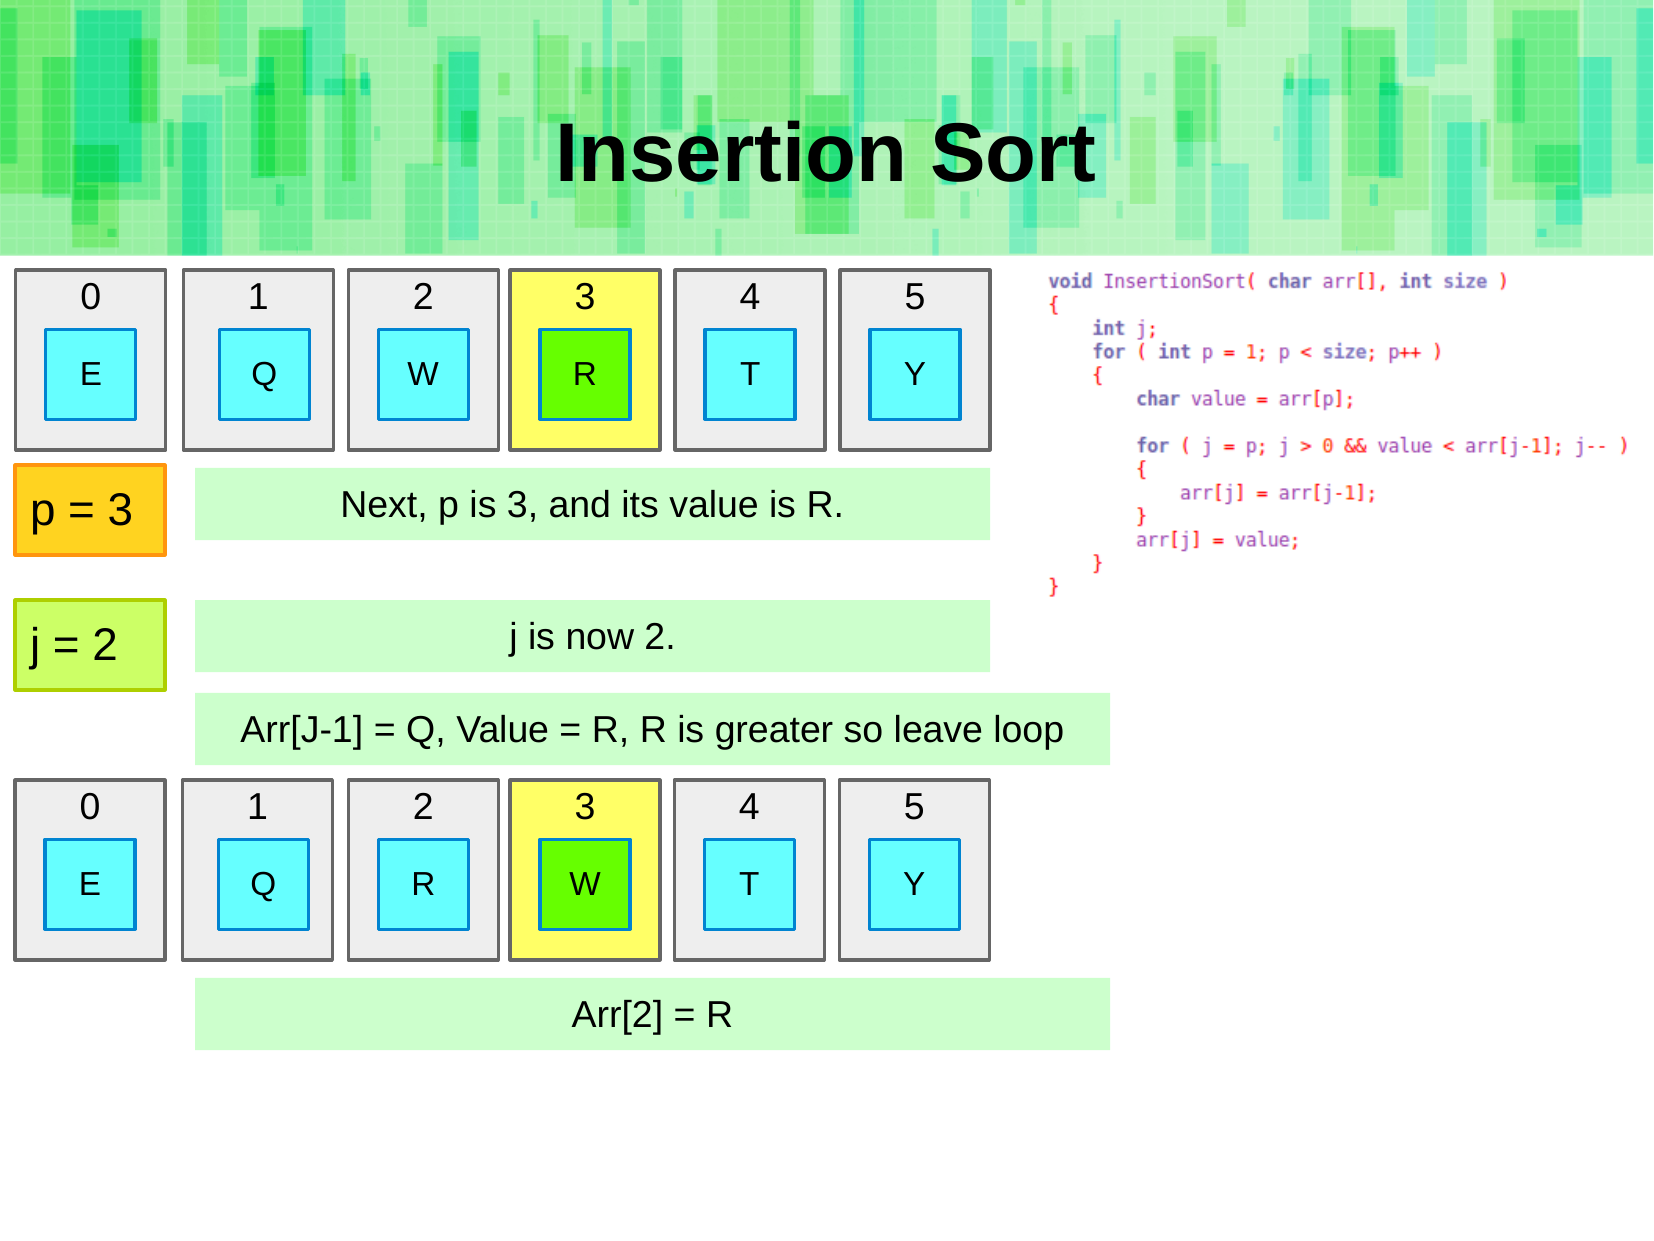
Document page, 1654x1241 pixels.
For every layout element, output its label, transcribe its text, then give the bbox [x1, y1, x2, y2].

picture [0, 0, 1654, 1241]
text_box 4 [674, 780, 825, 961]
text_box j = 2 [15, 600, 166, 691]
text_box T [704, 839, 795, 930]
text_box Arr[2] = R [195, 977, 1111, 1051]
text_box R [378, 839, 469, 930]
text_box T [705, 329, 796, 420]
text_box W [540, 839, 631, 930]
text_box 5 [839, 780, 990, 961]
text_box 2 [348, 270, 499, 451]
text_box 1 [182, 780, 333, 961]
text_box W [378, 329, 469, 420]
text_box Next, p is 3, and its value is R. [195, 467, 991, 541]
text_box Q [218, 839, 309, 930]
text_box 2 [348, 780, 499, 961]
text_box Arr[J-1] = Q, Value = R, R is greater so leave loop [195, 692, 1111, 766]
text_box 4 [675, 270, 826, 451]
text_box E [45, 839, 136, 930]
text_box 0 [15, 270, 166, 451]
text_box E [45, 329, 136, 420]
text_box Y [869, 839, 960, 930]
text_box 3 [510, 270, 661, 451]
text_box Q [219, 329, 310, 420]
text_box 1 [183, 270, 334, 451]
text_box Y [870, 329, 961, 420]
text_box j is now 2. [195, 600, 991, 673]
text_box R [540, 329, 631, 420]
title Insertion Sort [82, 49, 1571, 257]
text_box p = 3 [15, 465, 166, 556]
text_box 0 [15, 780, 166, 961]
text_box 5 [840, 270, 991, 451]
text_box 3 [510, 780, 661, 961]
